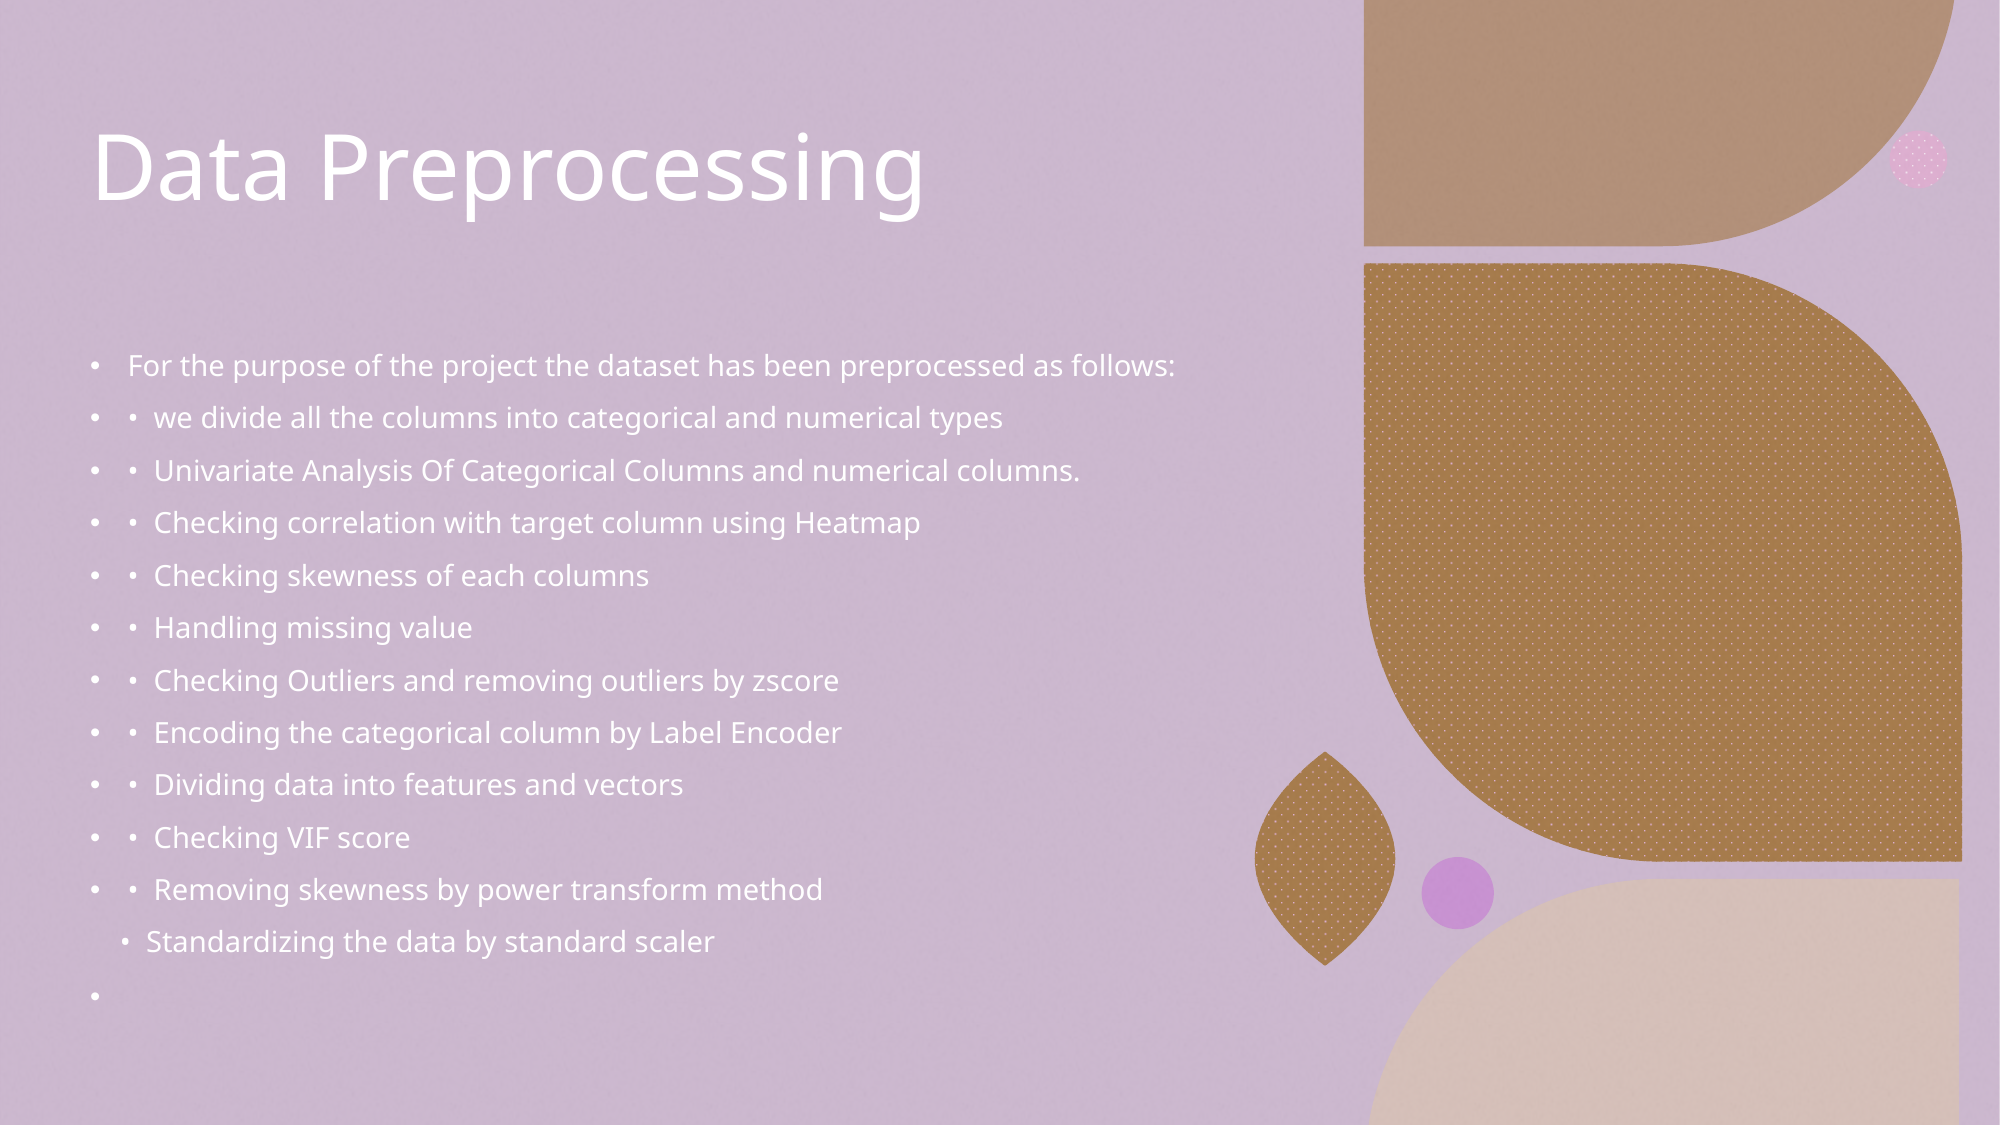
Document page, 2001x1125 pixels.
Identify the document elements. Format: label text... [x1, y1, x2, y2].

text_box [0, 0, 2000, 1125]
list For the purpose of the project the dataset has been preprocessed as follows: • we divide all the columns into categorical and numerical types • Univariate Analysis Of Categorical Columns and numerical columns. • Checking correlation with target column using Heatmap • Checking skewness of each columns • Handling missing value • Checking Outliers and removing outliers by zscore • Encoding the categorical column by Label Encoder • Dividing data into features and vectors • Checking VIF score • Removing skewness by power transform method • Standardizing the data by standard scaler [75, 343, 1336, 1014]
title Data Preprocessing [75, 109, 1336, 328]
